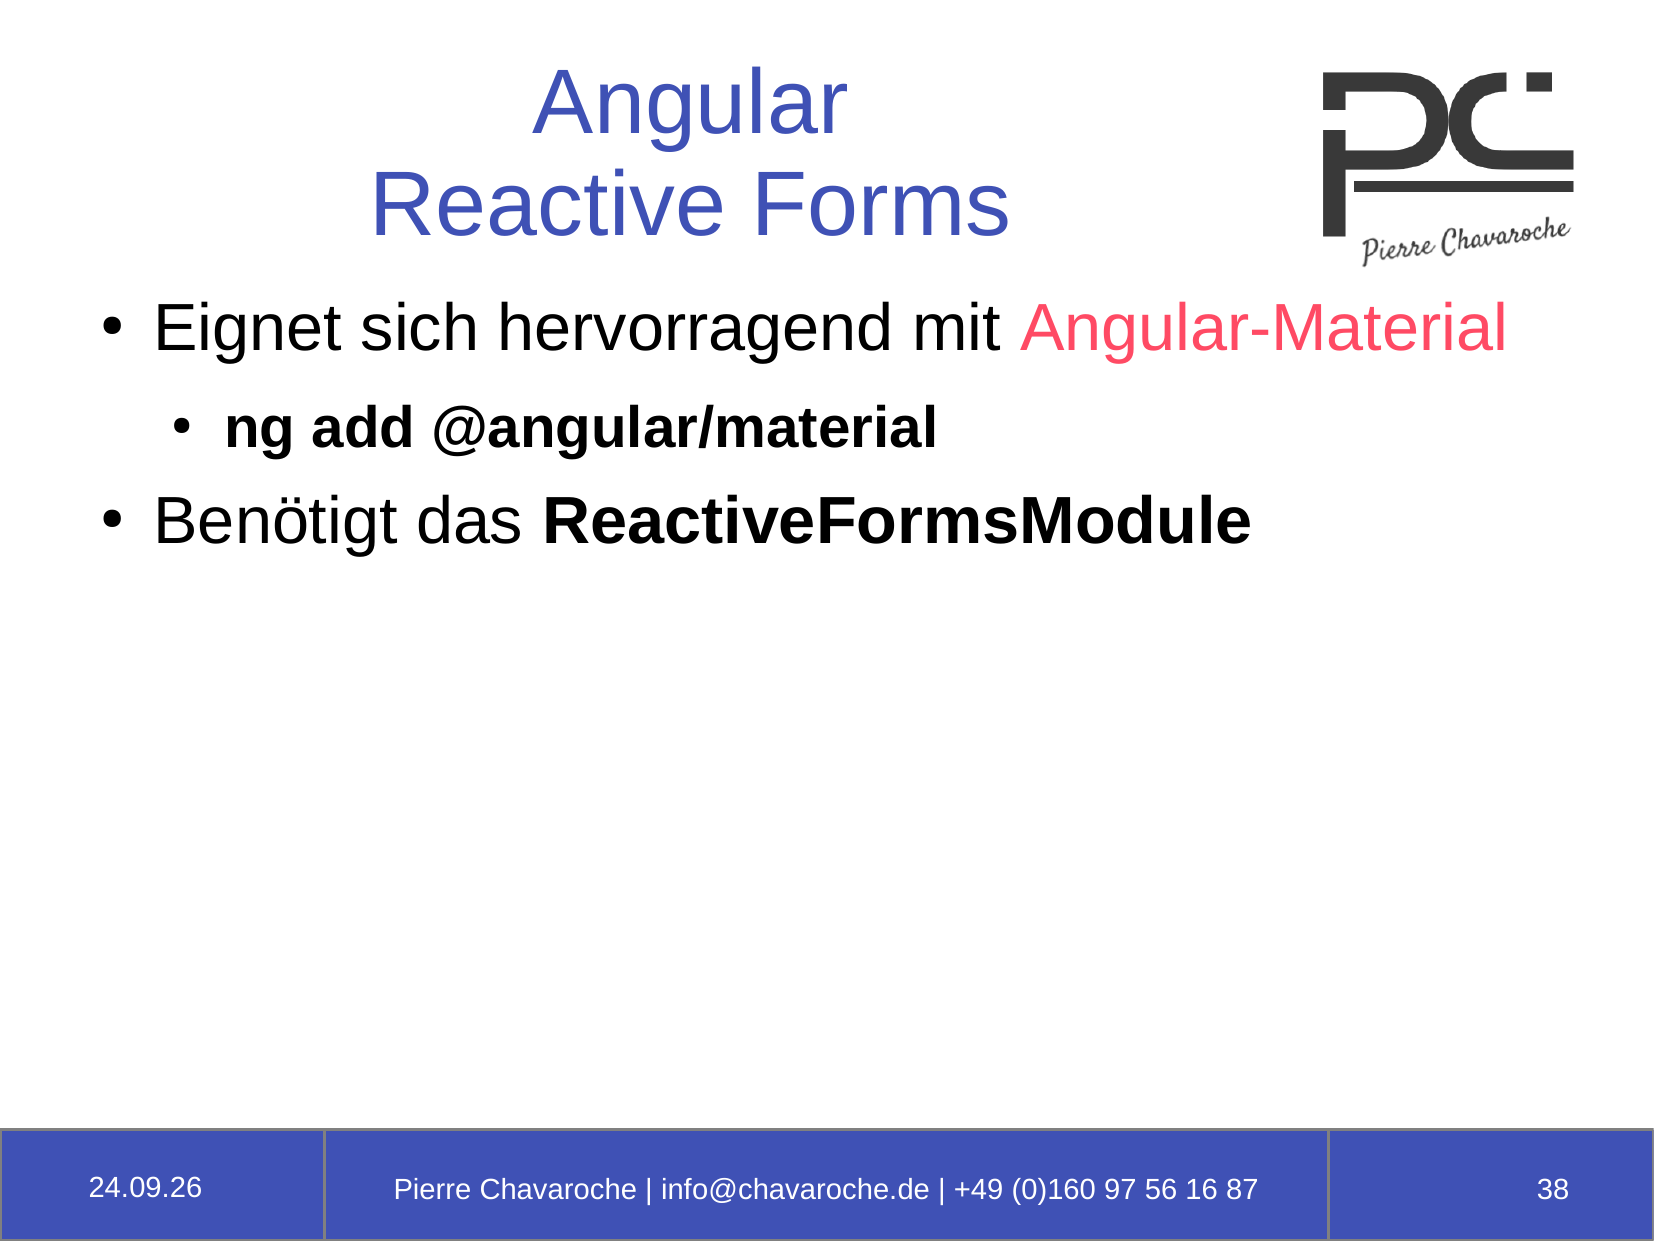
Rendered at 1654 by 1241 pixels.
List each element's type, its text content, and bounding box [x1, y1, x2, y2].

list Eignet sich hervorragend mit Angular-Material ng add @angular/material Benötigt das ReactiveFormsModule [82, 290, 1571, 1109]
picture [1307, 29, 1589, 311]
title Angular Reactive Forms [82, 49, 1300, 257]
